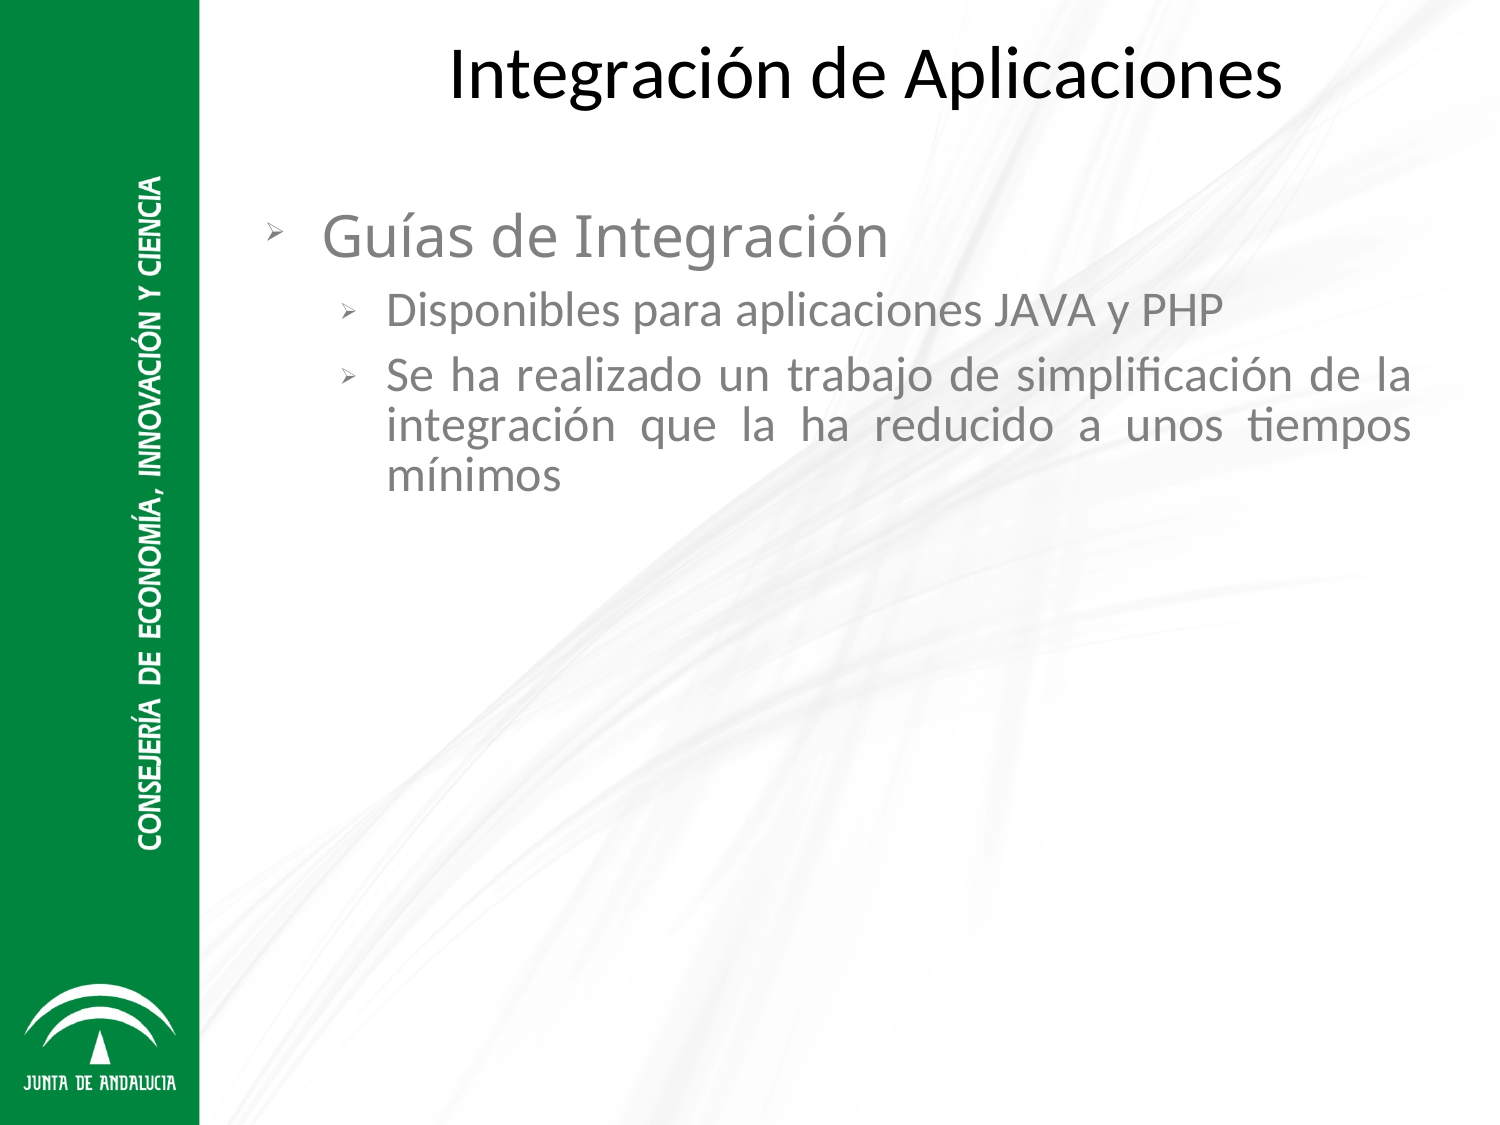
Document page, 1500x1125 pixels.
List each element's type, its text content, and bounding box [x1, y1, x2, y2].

list Guías de Integración Disponibles para aplicaciones JAVA y PHP Se ha realizado un trabajo de simplificación de la integración que la ha reducido a unos tiempos mínimos [265, 195, 1414, 1012]
title Integración de Aplicaciones [253, 35, 1479, 124]
picture [0, 0, 1500, 1125]
